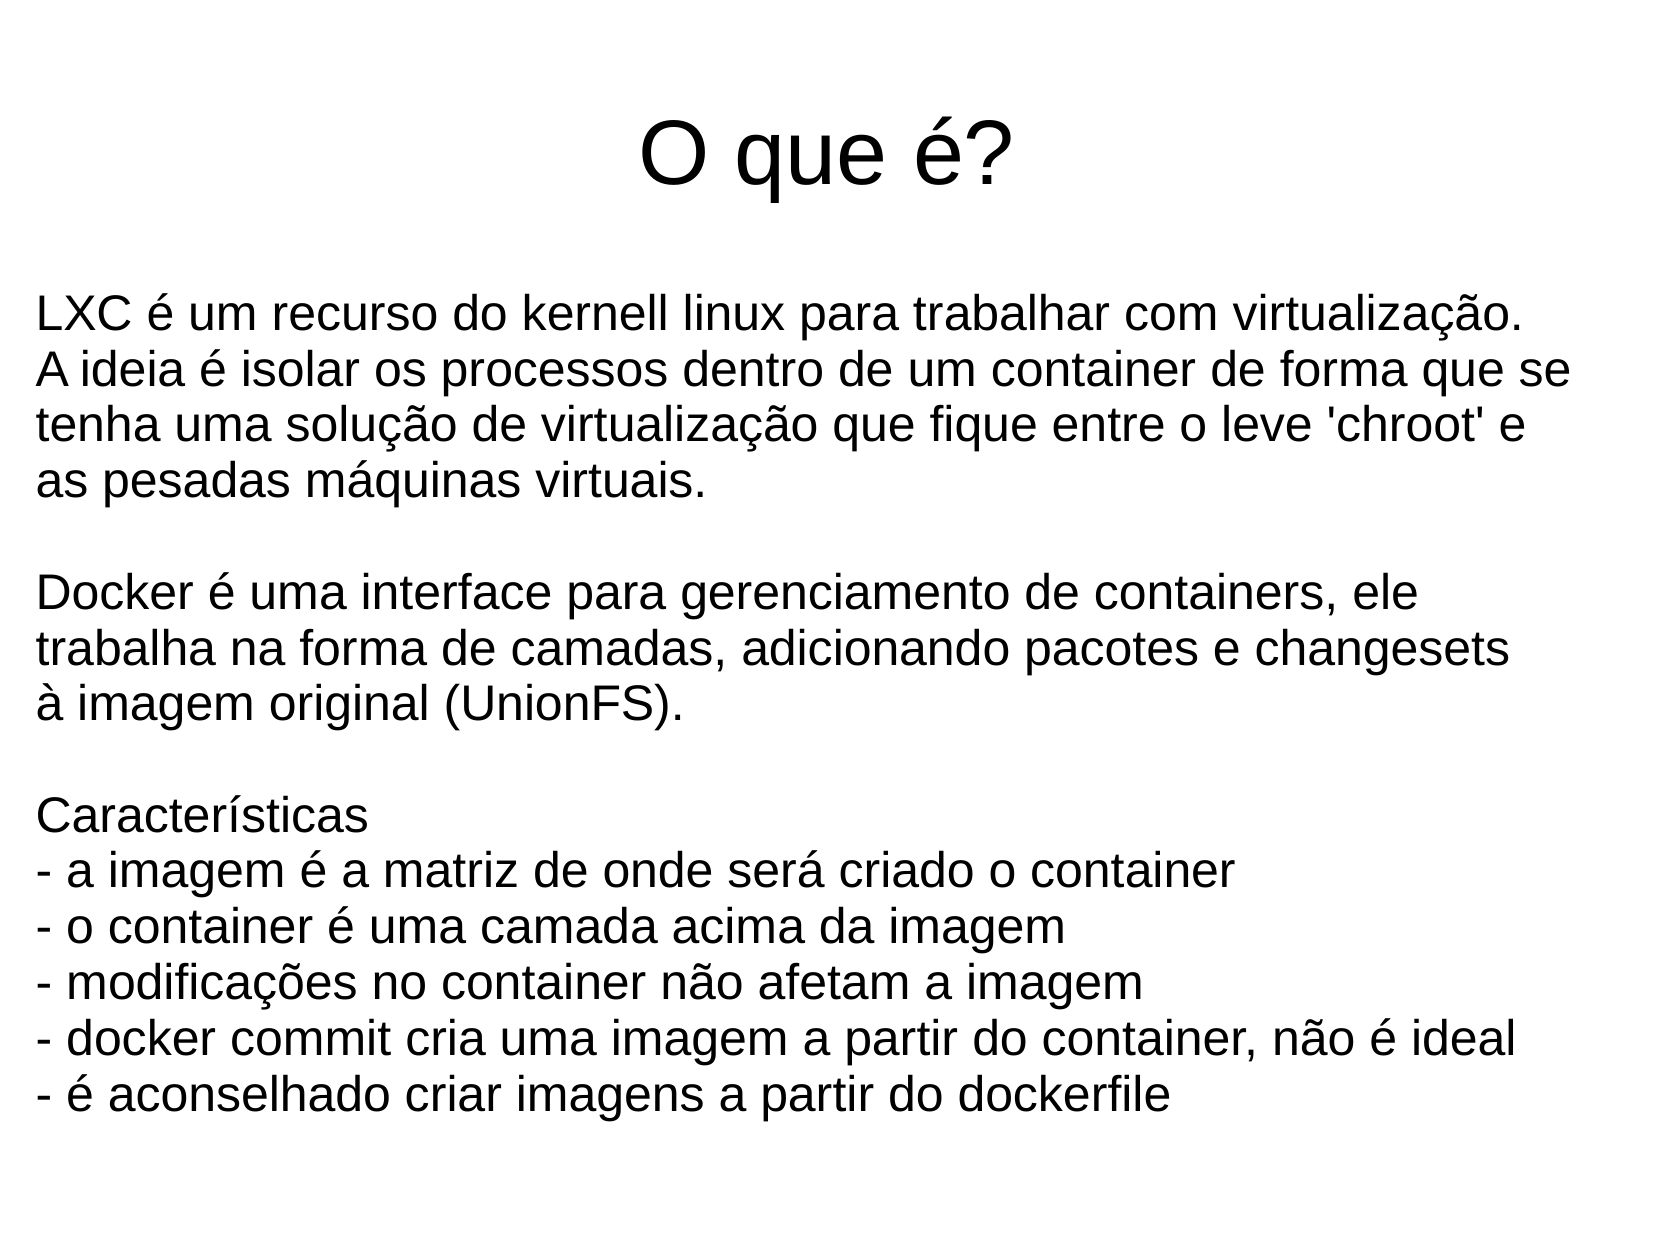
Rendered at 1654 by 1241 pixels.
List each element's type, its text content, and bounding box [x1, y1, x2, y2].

text_box LXC é um recurso do kernell linux para trabalhar com virtualização. A ideia é isolar os processos dentro de um container de forma que se tenha uma solução de virtualização que fique entre o leve 'chroot' e as pesadas máquinas virtuais. Docker é uma interface para gerenciamento de containers, ele trabalha na forma de camadas, adicionando pacotes e changesets à imagem original (UnionFS). Características - a imagem é a matriz de onde será criado o container - o container é uma camada acima da imagem - modificações no container não afetam a imagem - docker commit cria uma imagem a partir do container, não é ideal - é aconselhado criar imagens a partir do dockerfile [20, 277, 1642, 1185]
title O que é? [82, 49, 1571, 257]
